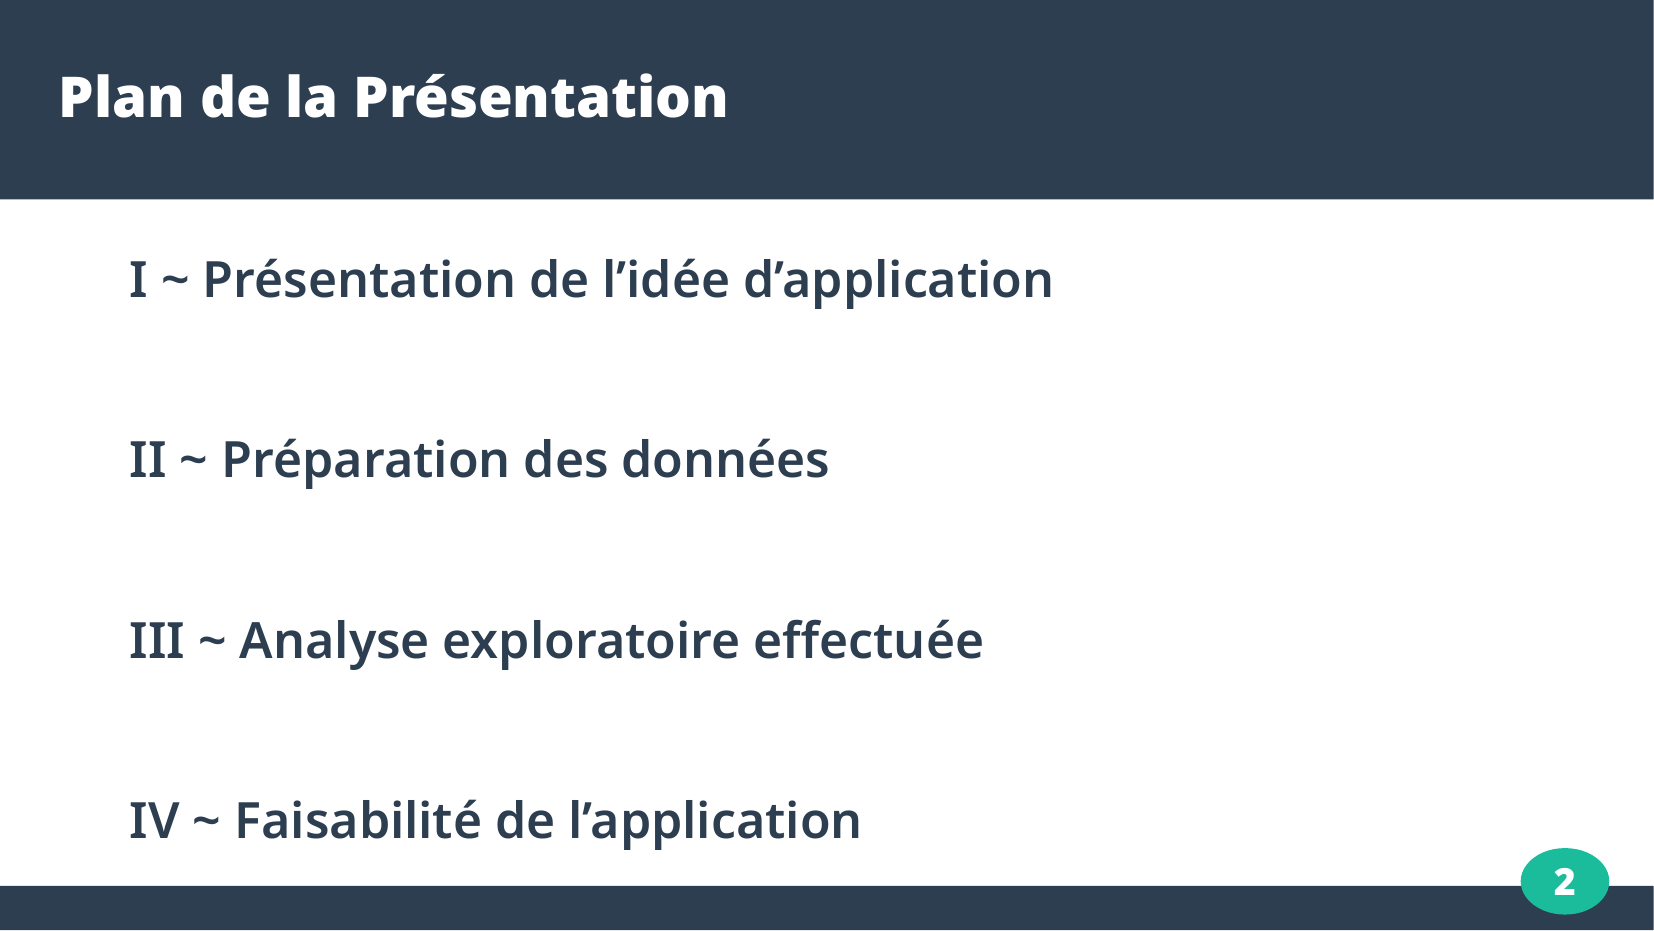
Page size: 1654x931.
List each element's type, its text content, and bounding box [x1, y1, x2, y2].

title Plan de la Présentation [59, 37, 1595, 155]
list I ~ Présentation de l’idée d’application II ~ Préparation des données III ~ Analyse exploratoire effectuée IV ~ Faisabilité de l’application [59, 243, 1595, 864]
